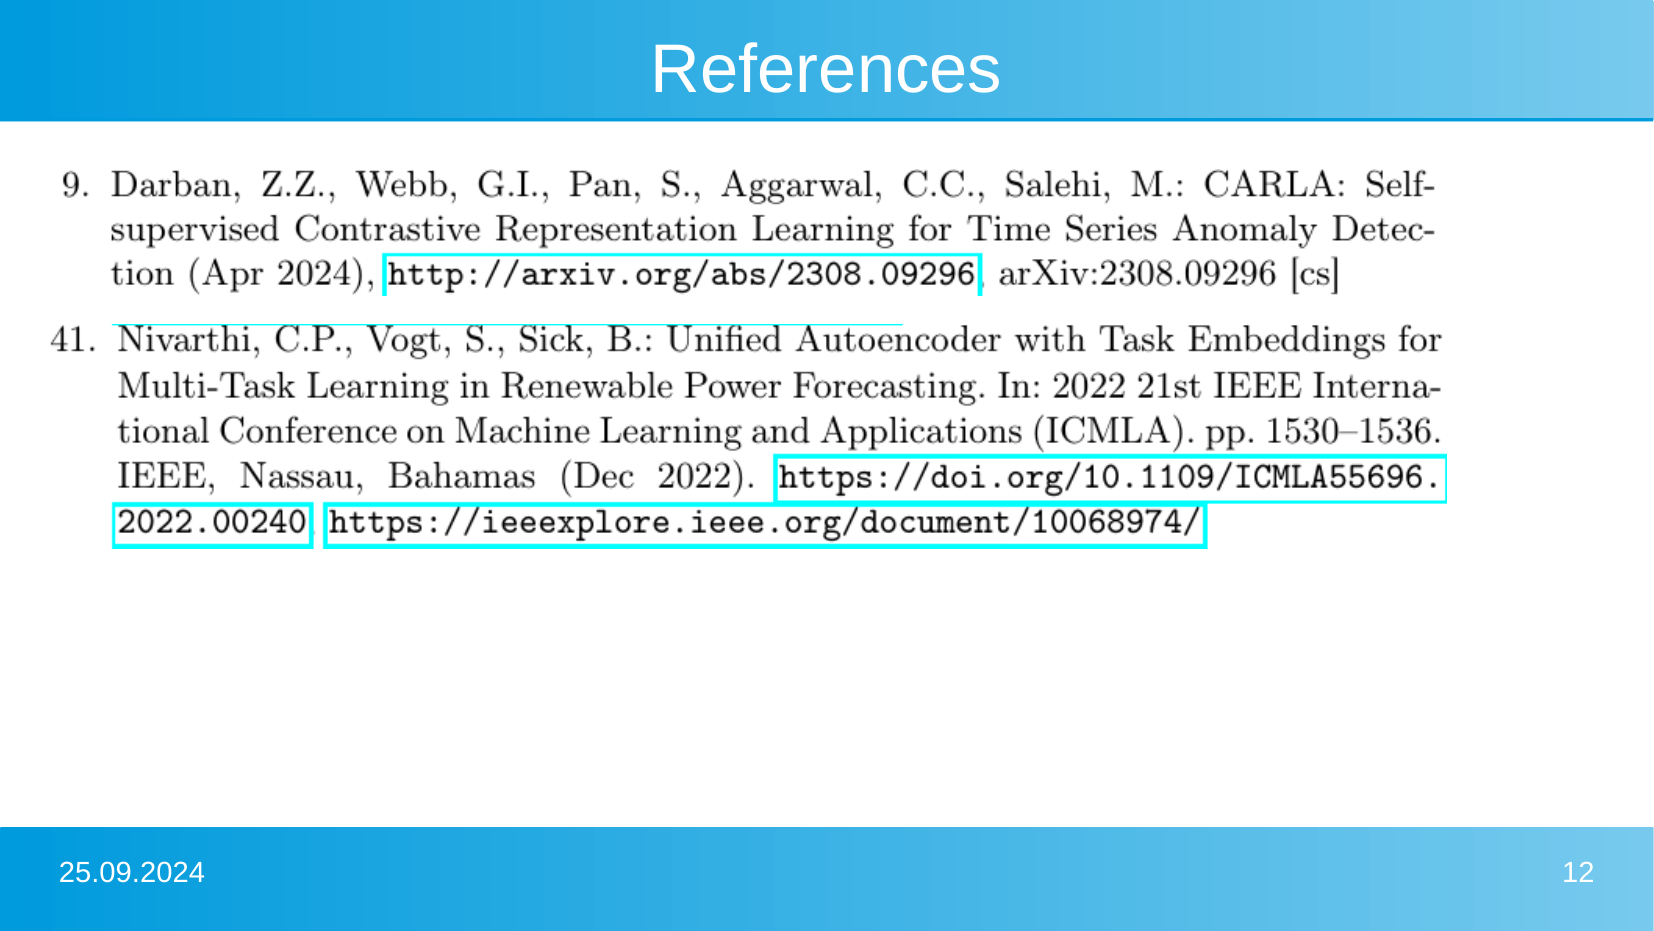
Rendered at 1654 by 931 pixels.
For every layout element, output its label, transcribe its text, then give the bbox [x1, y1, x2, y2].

picture [42, 324, 1447, 549]
picture [51, 168, 1447, 296]
title References [59, 21, 1595, 116]
